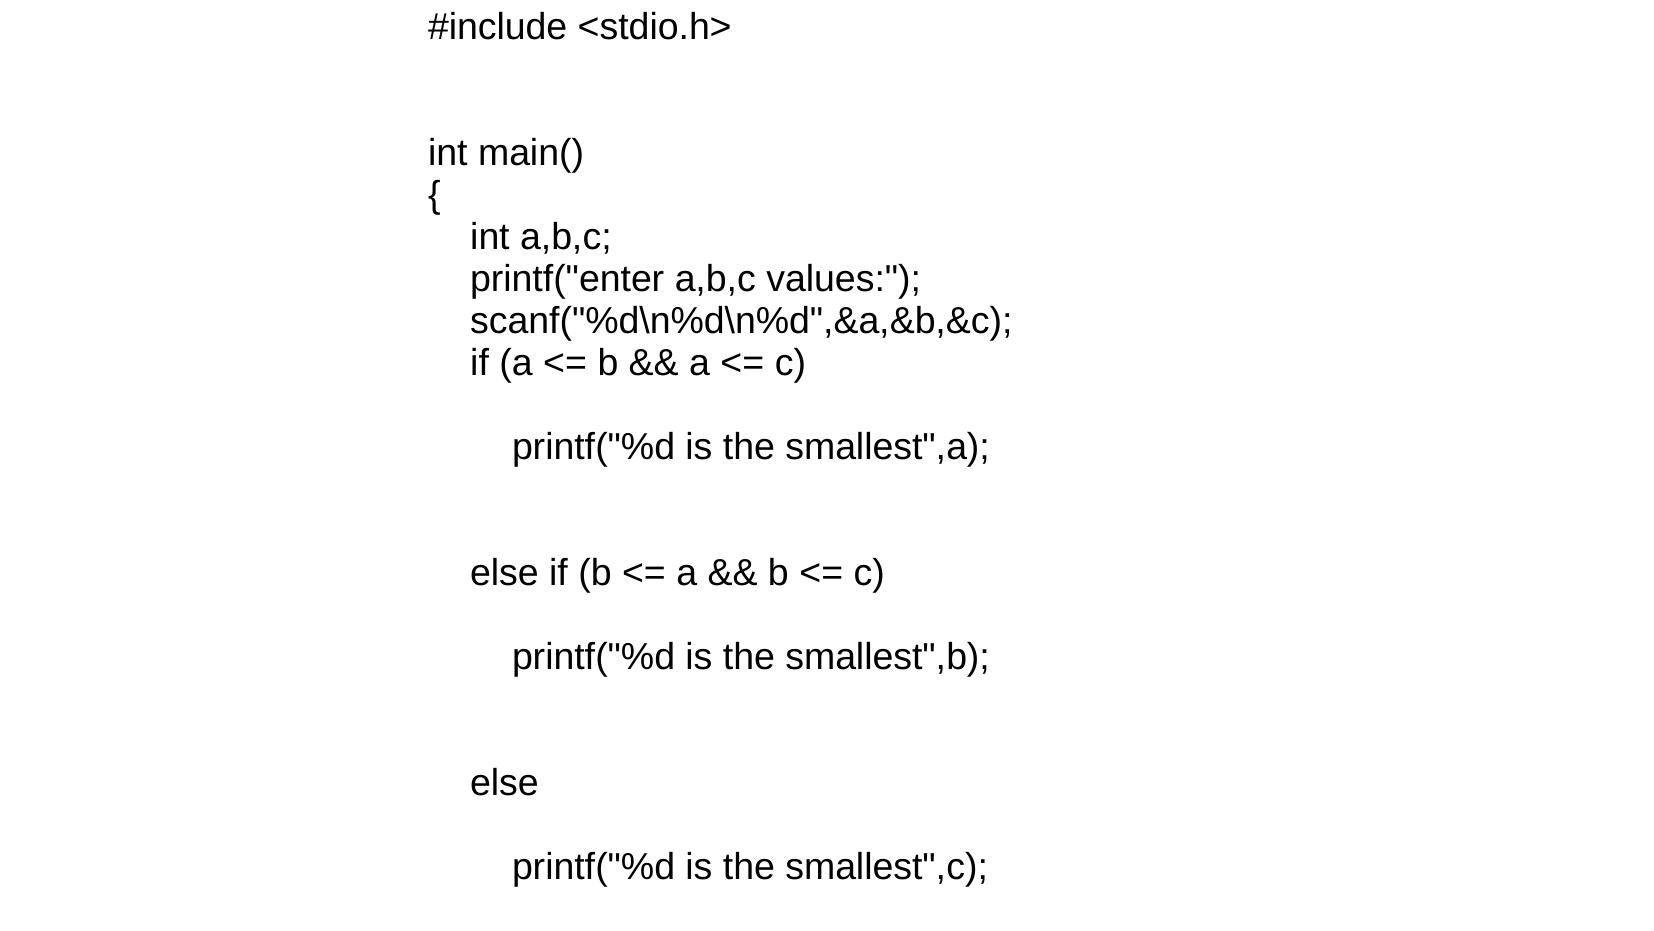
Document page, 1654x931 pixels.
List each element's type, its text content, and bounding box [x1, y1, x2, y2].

text_box // the smallest of three elements #include <stdio.h> int main() { int a,b,c; printf("enter a,b,c values:"); scanf("%d\n%d\n%d",&a,&b,&c); if (a <= b && a <= c) printf("%d is the smallest",a); else if (b <= a && b <= c) printf("%d is the smallest",b); else printf("%d is the smallest",c); return 0; } [413, 0, 1028, 931]
